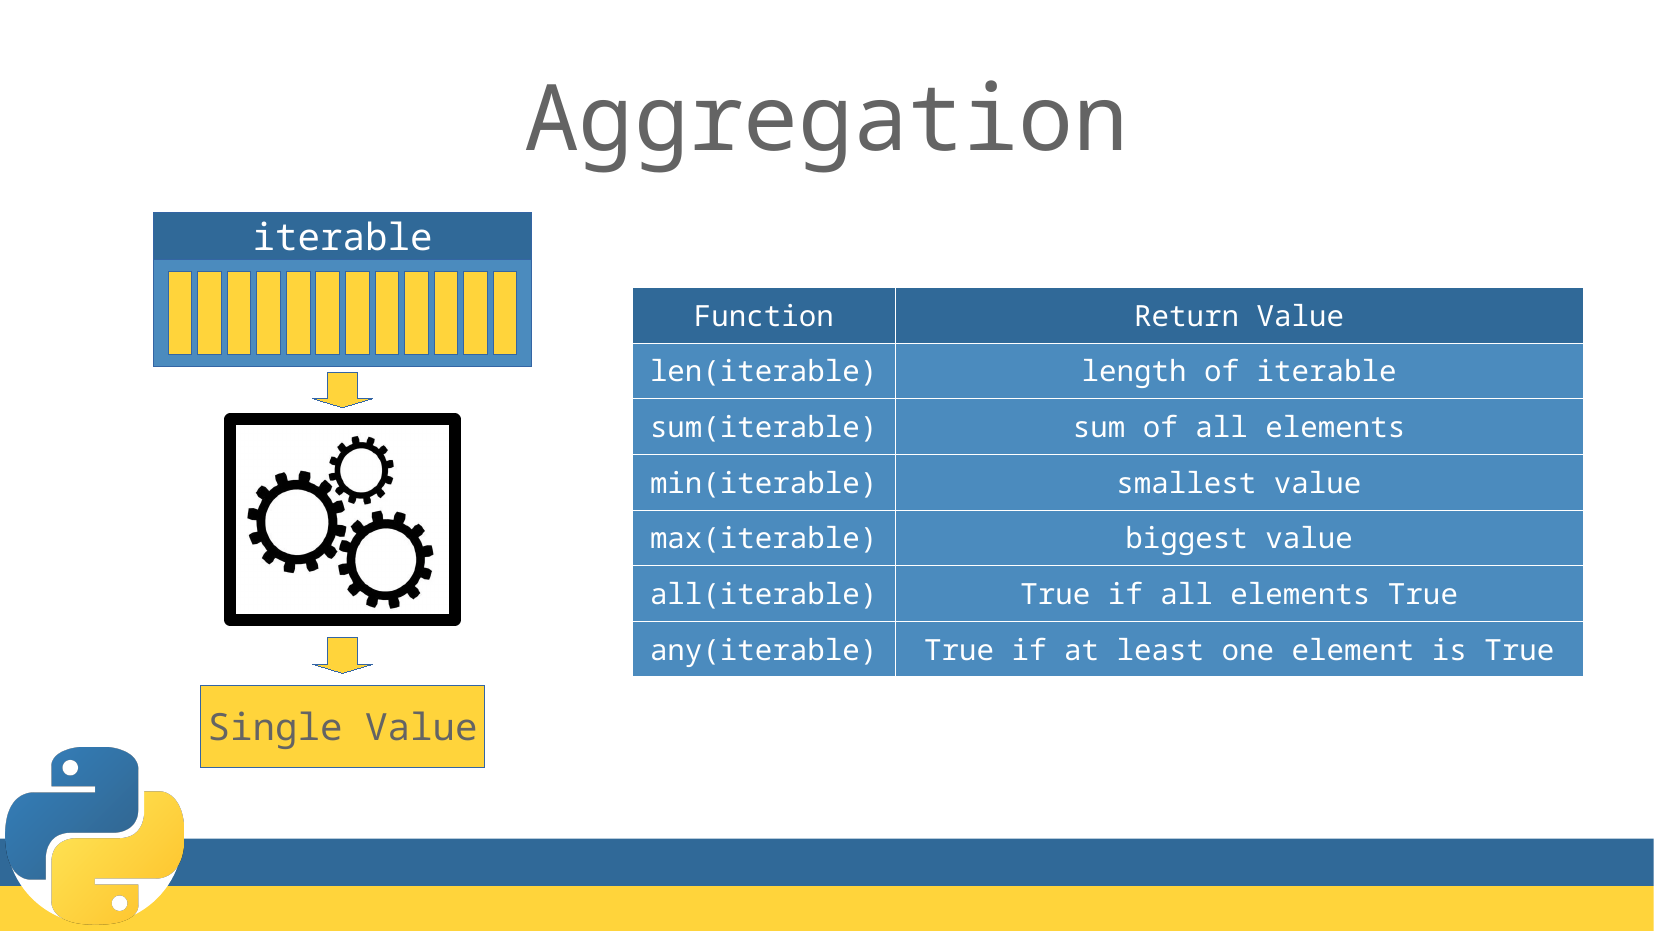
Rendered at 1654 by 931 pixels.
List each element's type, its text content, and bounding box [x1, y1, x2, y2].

picture [236, 425, 449, 615]
table_cell smallest value [896, 455, 1583, 510]
text_box [153, 260, 532, 367]
table_cell sum(iterable) [633, 399, 895, 454]
text_box Single Value [200, 685, 485, 768]
text_box [312, 372, 373, 408]
title Aggregation [82, 37, 1571, 193]
table_cell sum of all elements [896, 399, 1583, 454]
table_cell all(iterable) [633, 566, 895, 621]
text_box iterable [153, 212, 532, 260]
table_cell True if all elements True [896, 566, 1583, 621]
table_cell any(iterable) [633, 622, 895, 676]
table_cell biggest value [896, 511, 1583, 565]
table_cell len(iterable) [633, 344, 895, 398]
table_cell max(iterable) [633, 511, 895, 565]
table_header Return Value [896, 288, 1583, 343]
table_cell min(iterable) [633, 455, 895, 510]
table_cell length of iterable [896, 344, 1583, 398]
text_box [312, 637, 373, 674]
picture [5, 747, 184, 925]
table_cell True if at least one element is True [896, 622, 1583, 676]
table_header Function [633, 288, 895, 343]
